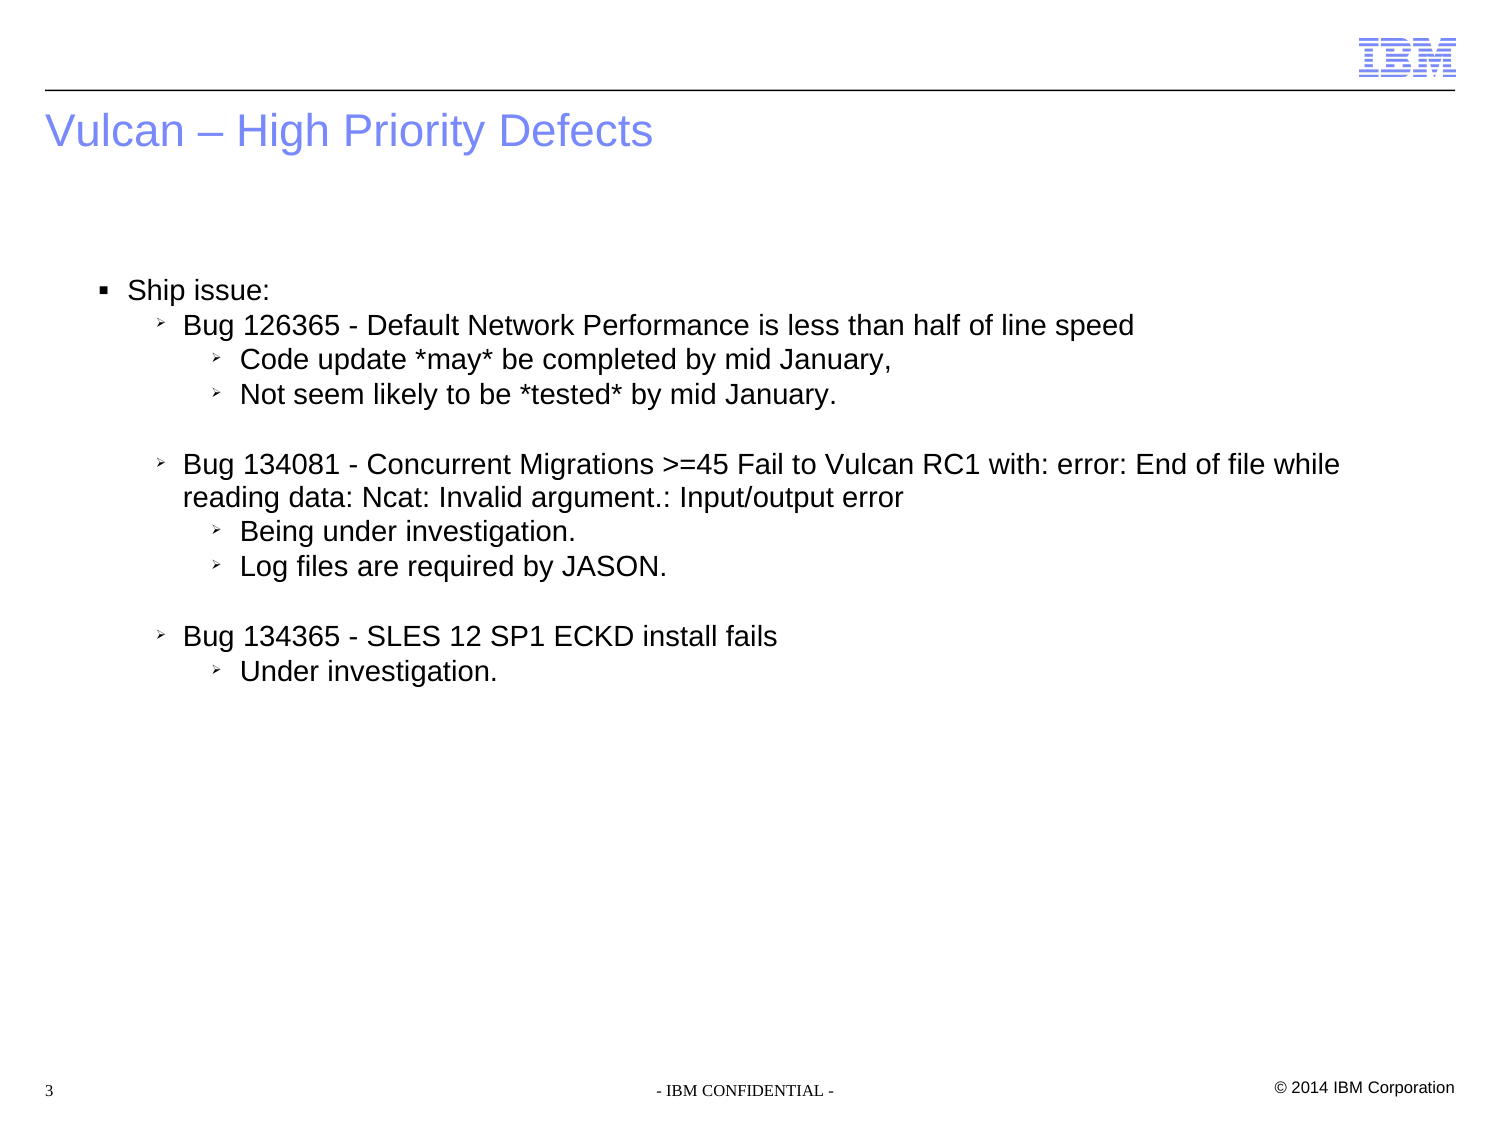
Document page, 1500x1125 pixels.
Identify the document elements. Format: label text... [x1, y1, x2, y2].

title Vulcan – High Priority Defects [30, 97, 1456, 203]
picture [1359, 37, 1456, 77]
list Ship issue: Bug 126365 - Default Network Performance is less than half of line speed Code update *may* be completed by mid January, Not seem likely to be *tested* by mid January. Bug 134081 - Concurrent Migrations >=45 Fail to Vulcan RC1 with: error: End of file while reading data: Ncat: Invalid argument.: Input/output error Being under investigation. Log files are required by JASON. Bug 134365 - SLES 12 SP1 ECKD install fails Under investigation. [83, 208, 1369, 890]
